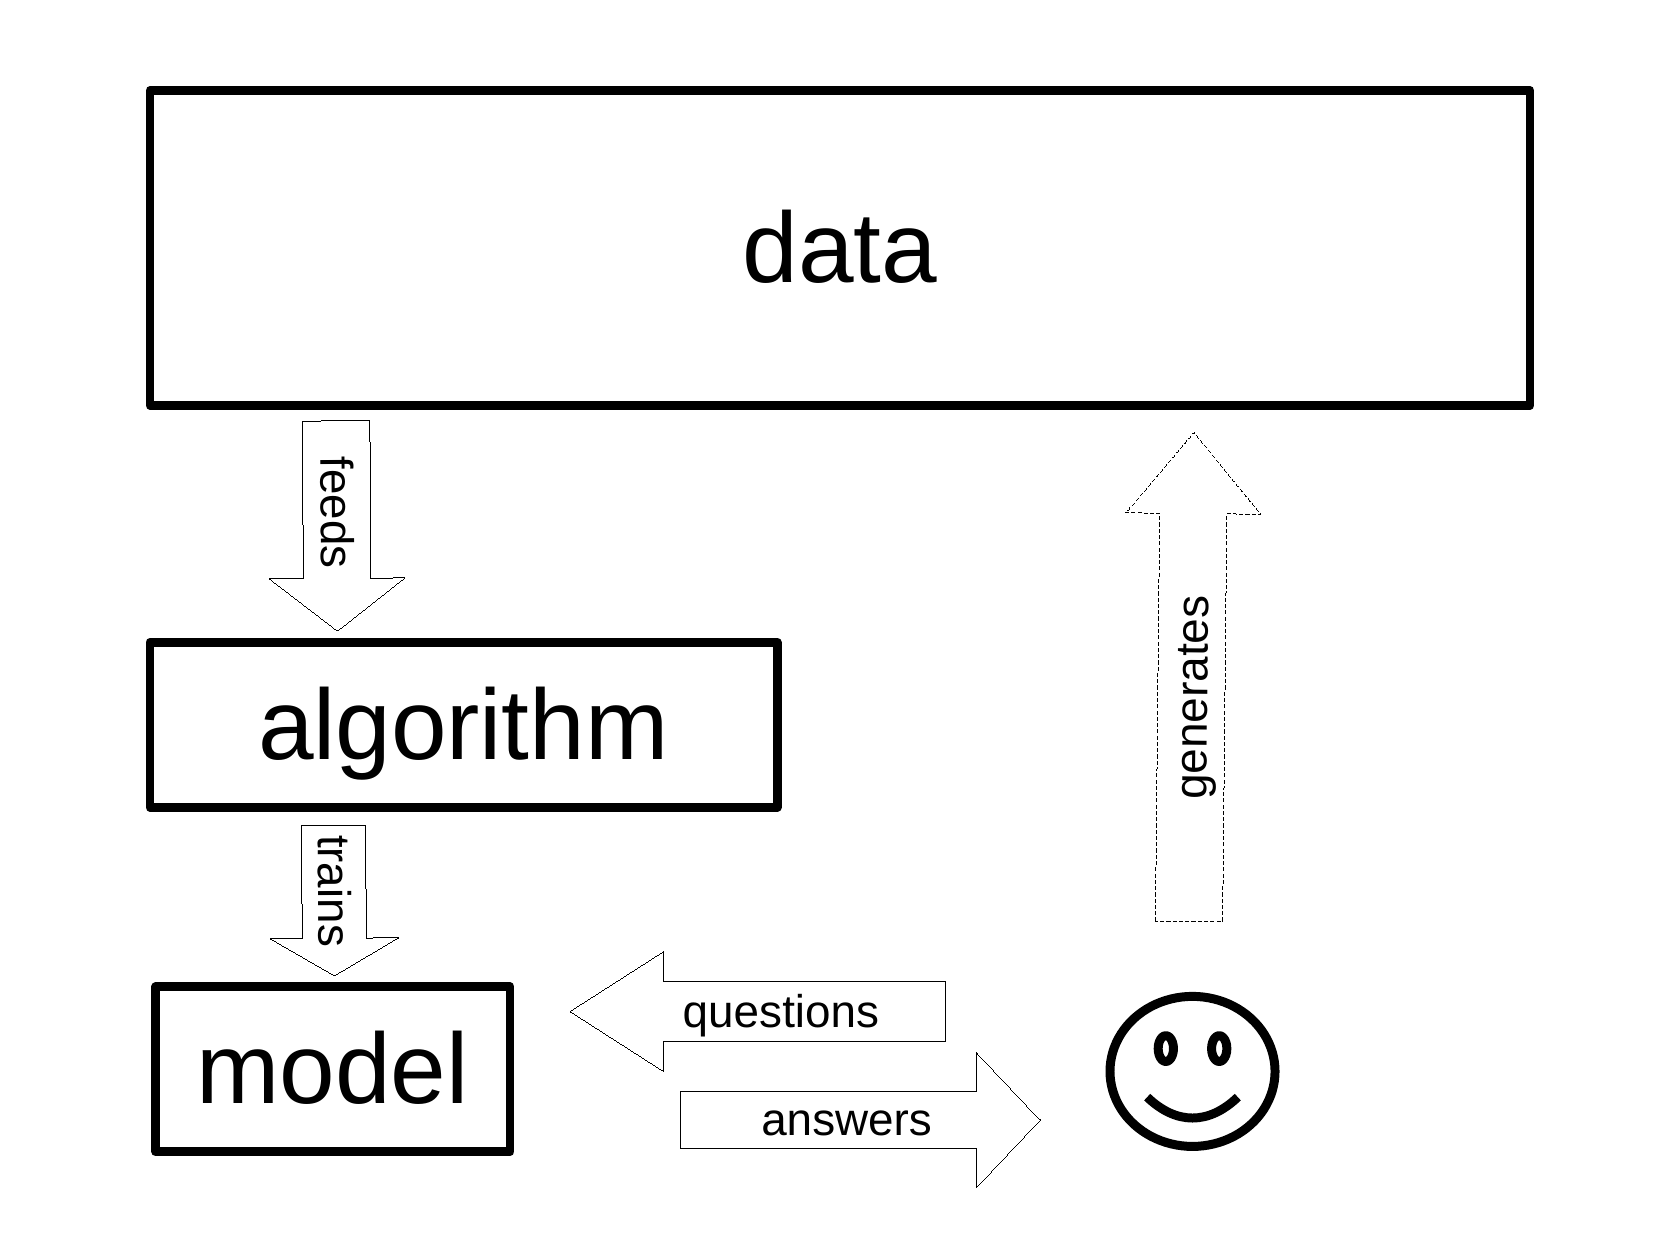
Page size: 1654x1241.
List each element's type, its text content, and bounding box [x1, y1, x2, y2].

text_box questions [570, 951, 946, 1072]
text_box trains [270, 825, 399, 976]
text_box algorithm [150, 642, 778, 808]
text_box answers [680, 1052, 1041, 1188]
text_box generates [1125, 432, 1261, 922]
text_box model [155, 986, 511, 1152]
text_box data [150, 90, 1531, 406]
text_box feeds [269, 420, 405, 631]
